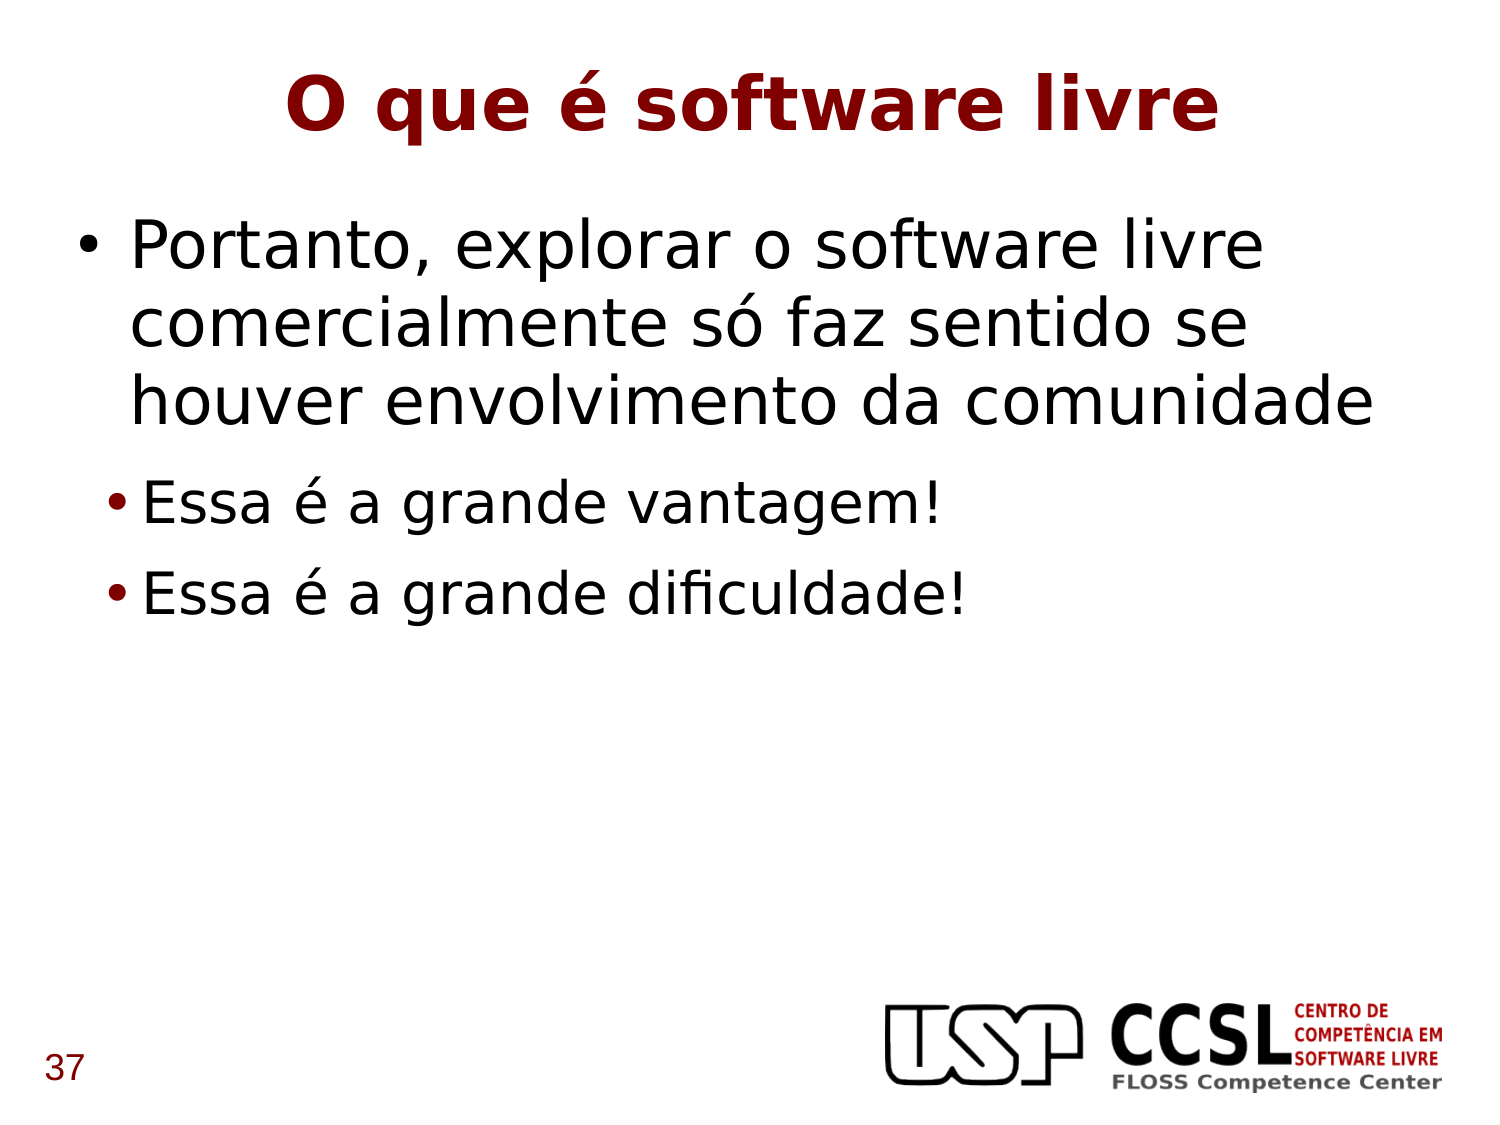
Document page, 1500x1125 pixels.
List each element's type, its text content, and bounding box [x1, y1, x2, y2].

list Portanto, explorar o software livre comercialmente só faz sentido se houver envolvimento da comunidade Essa é a grande vantagem! Essa é a grande dificuldade! [59, 206, 1447, 950]
picture [885, 1003, 1442, 1093]
title O que é software livre [59, 29, 1447, 180]
